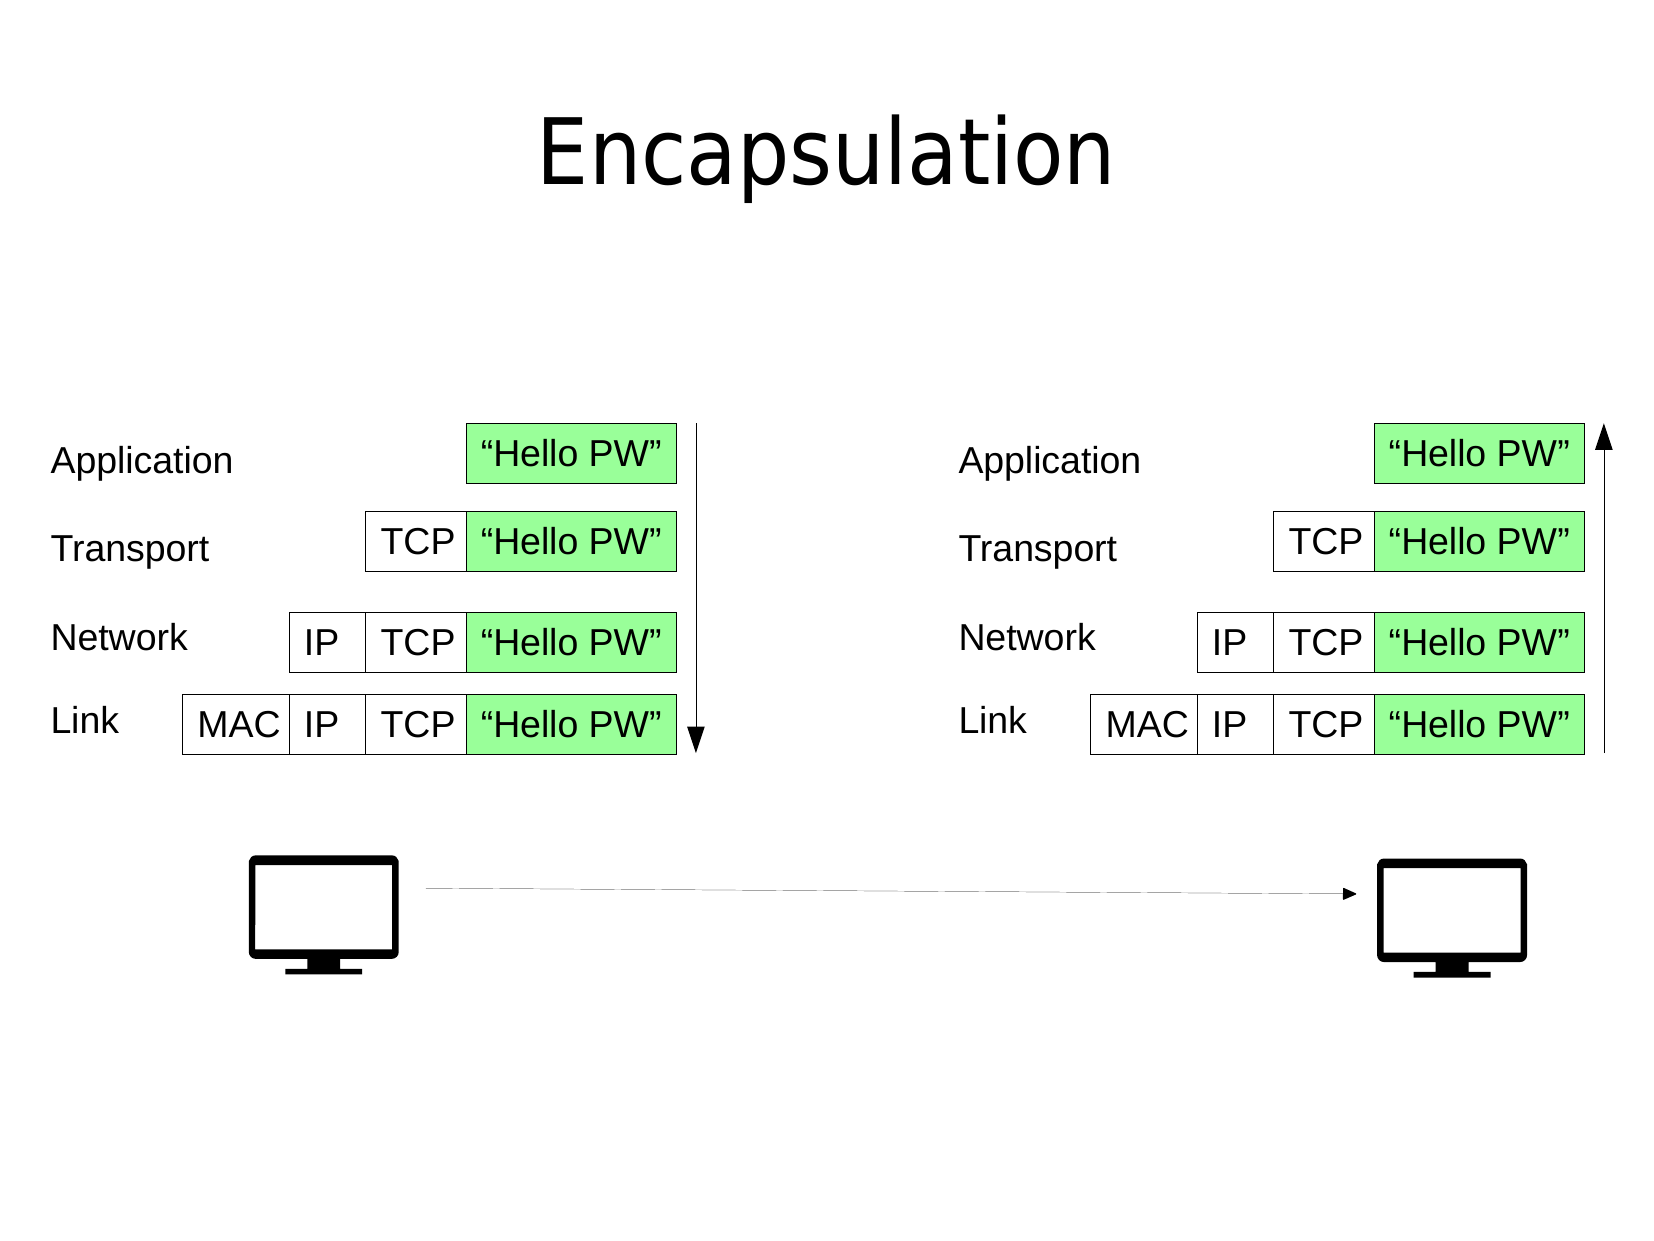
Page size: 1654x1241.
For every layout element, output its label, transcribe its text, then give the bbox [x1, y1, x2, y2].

text_box TCP [365, 612, 466, 673]
text_box MAC [182, 694, 289, 755]
text_box “Hello PW” [466, 511, 677, 572]
text_box Transport [943, 520, 1184, 578]
picture [239, 830, 408, 1041]
title Encapsulation [82, 49, 1571, 257]
text_box Network [943, 608, 1184, 666]
text_box TCP [365, 694, 466, 755]
text_box IP [1197, 694, 1273, 755]
text_box “Hello PW” [1374, 511, 1585, 572]
text_box TCP [1273, 612, 1374, 673]
text_box Network [35, 608, 276, 666]
text_box TCP [1273, 511, 1374, 572]
text_box “Hello PW” [1374, 694, 1585, 755]
text_box Link [35, 691, 276, 749]
text_box IP [289, 612, 365, 673]
text_box MAC [1090, 694, 1197, 755]
text_box “Hello PW” [466, 423, 677, 484]
text_box “Hello PW” [466, 694, 677, 755]
text_box “Hello PW” [466, 612, 677, 673]
picture [1367, 833, 1537, 1044]
text_box Application [35, 431, 276, 489]
text_box IP [1197, 612, 1273, 673]
text_box Link [943, 691, 1184, 749]
text_box Application [943, 431, 1184, 489]
text_box “Hello PW” [1374, 612, 1585, 673]
text_box TCP [365, 511, 466, 572]
text_box IP [289, 694, 365, 755]
text_box “Hello PW” [1374, 423, 1585, 484]
text_box Transport [35, 520, 276, 578]
text_box TCP [1273, 694, 1374, 755]
